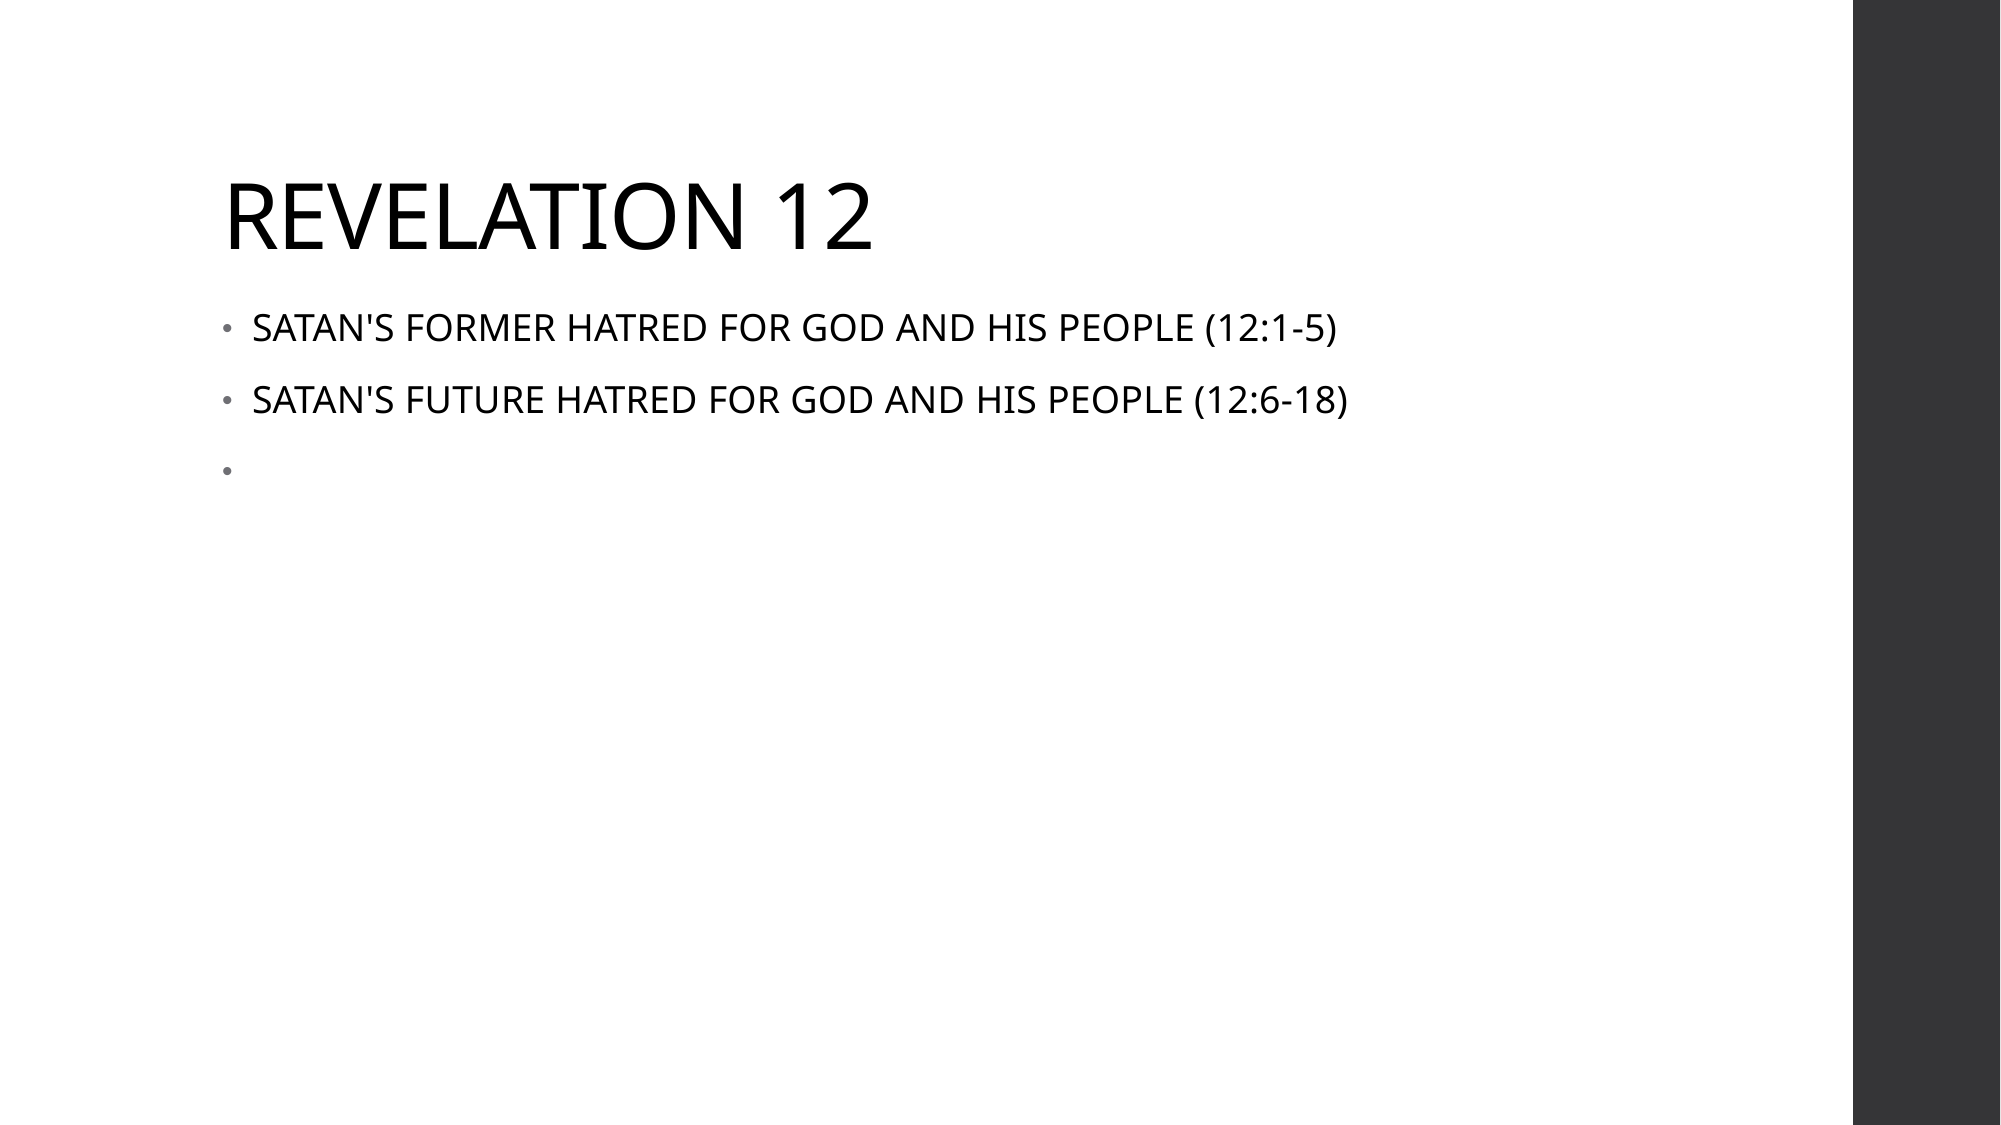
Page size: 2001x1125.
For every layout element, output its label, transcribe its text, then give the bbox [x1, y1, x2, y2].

title REVELATION 12 [206, 60, 1797, 278]
list SATAN'S FORMER HATRED FOR GOD AND HIS PEOPLE (12:1-5) SATAN'S FUTURE HATRED FOR GOD AND HIS PEOPLE (12:6-18) [206, 299, 1617, 1014]
